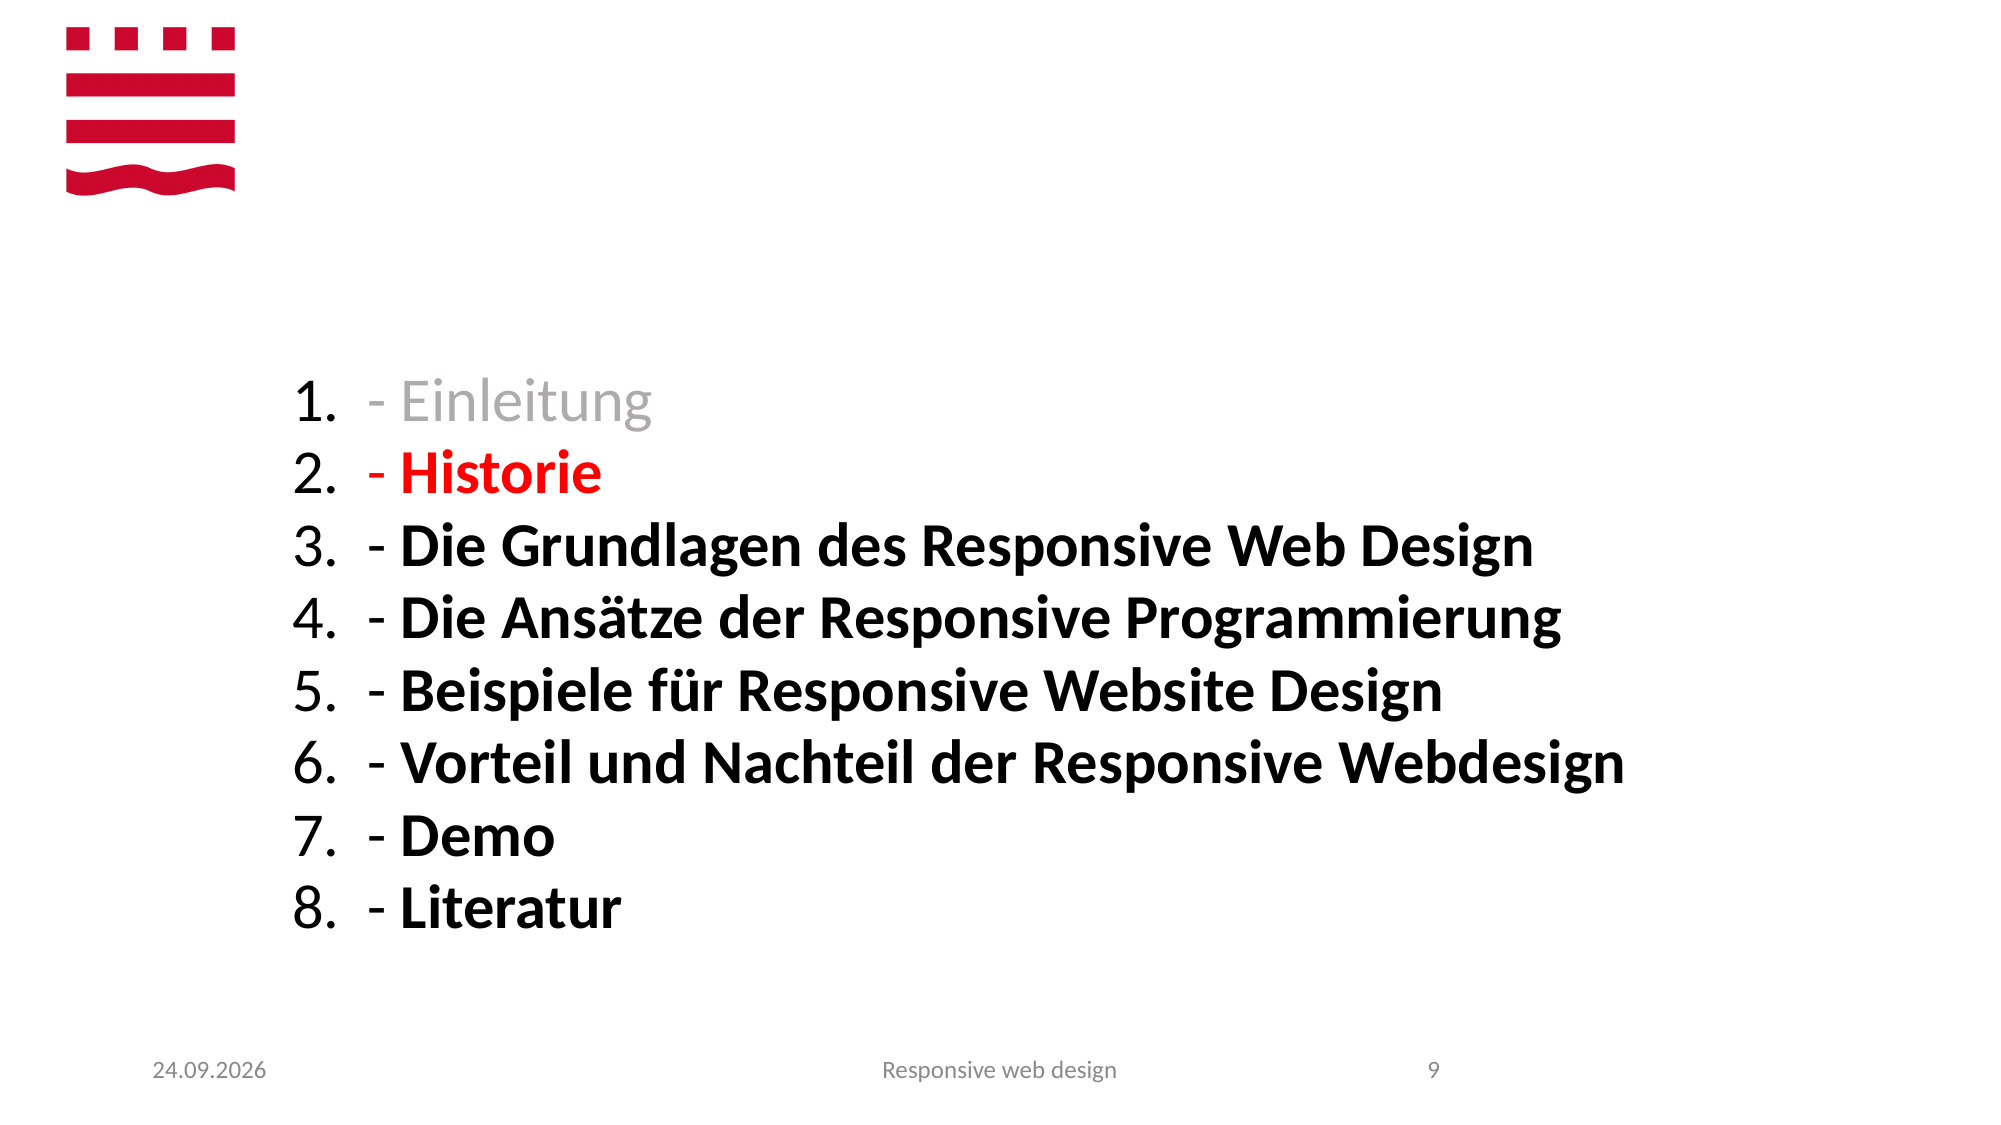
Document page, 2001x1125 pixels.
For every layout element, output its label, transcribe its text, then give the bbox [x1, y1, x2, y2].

text_box Responsive web design [662, 1042, 1338, 1103]
subtitle - Einleitung - Historie - Die Grundlagen des Responsive Web Design - Die Ansätze der Responsive Programmierung - Beispiele für Responsive Website Design - Vorteil und Nachteil der Responsive Webdesign - Demo - Literatur [262, 263, 1939, 1125]
picture [38, 0, 264, 225]
text_box 2017/4/30 [137, 1042, 588, 1103]
text_box [1412, 1042, 1863, 1103]
